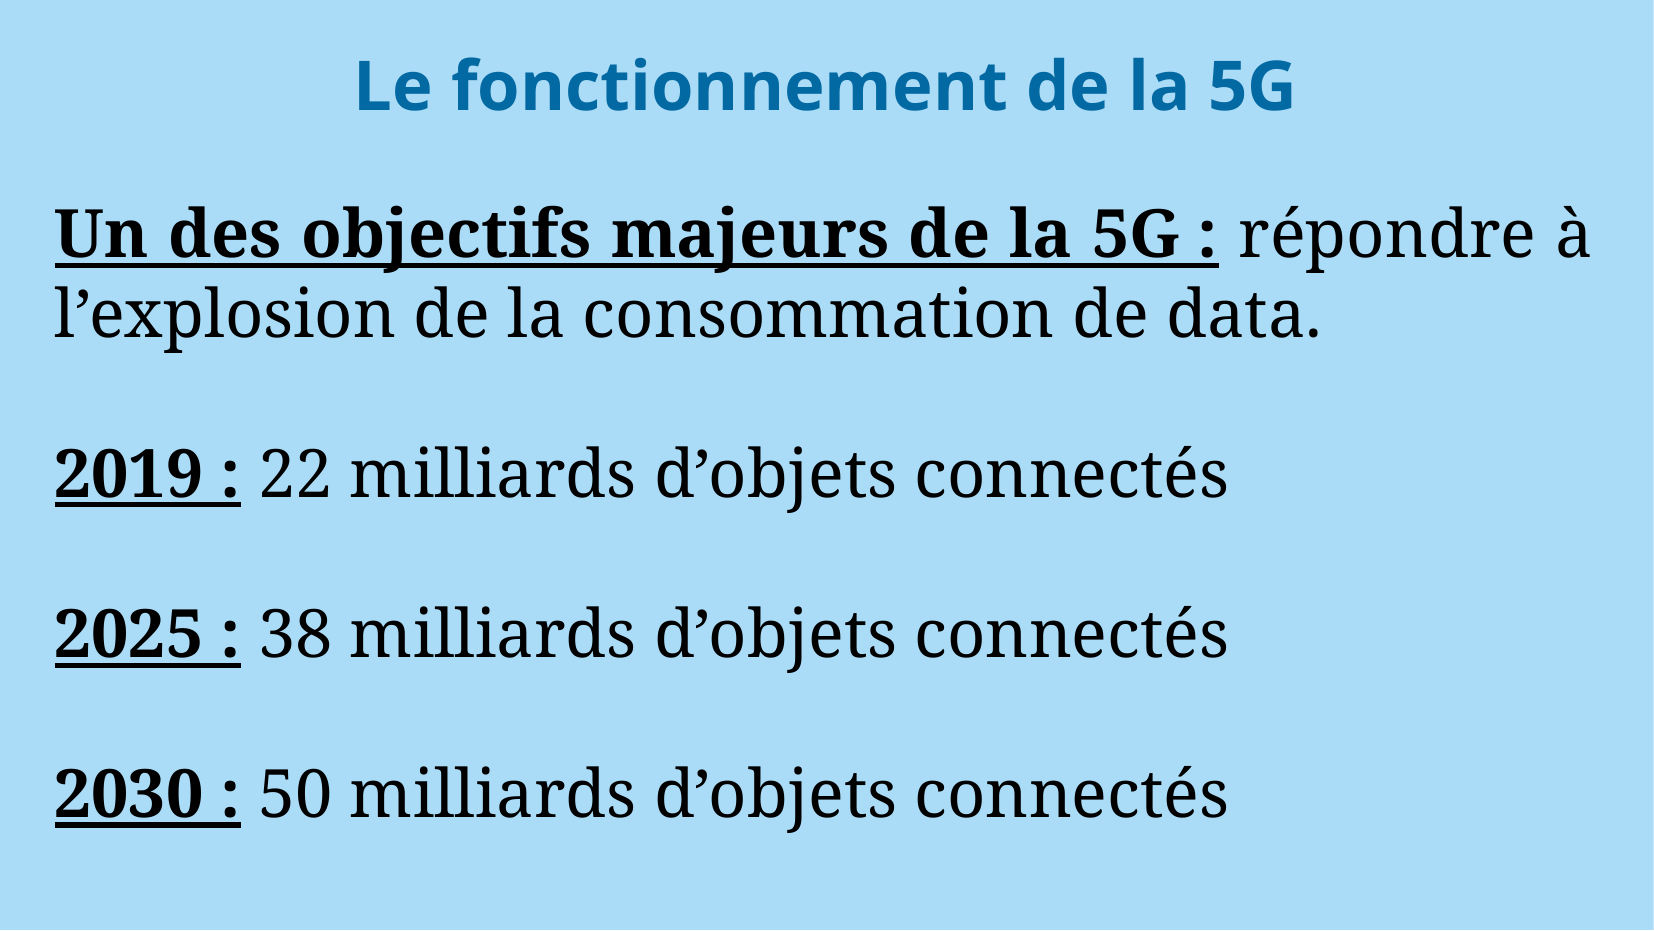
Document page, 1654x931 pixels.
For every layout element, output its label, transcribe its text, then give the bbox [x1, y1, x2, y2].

title Le fonctionnement de la 5G [54, 31, 1598, 134]
subtitle Un des objectifs majeurs de la 5G : répondre à l’explosion de la consommation de data. 2019 : 22 milliards d’objets connectés 2025 : 38 milliards d’objets connectés 2030 : 50 milliards d’objets connectés [54, 191, 1598, 809]
